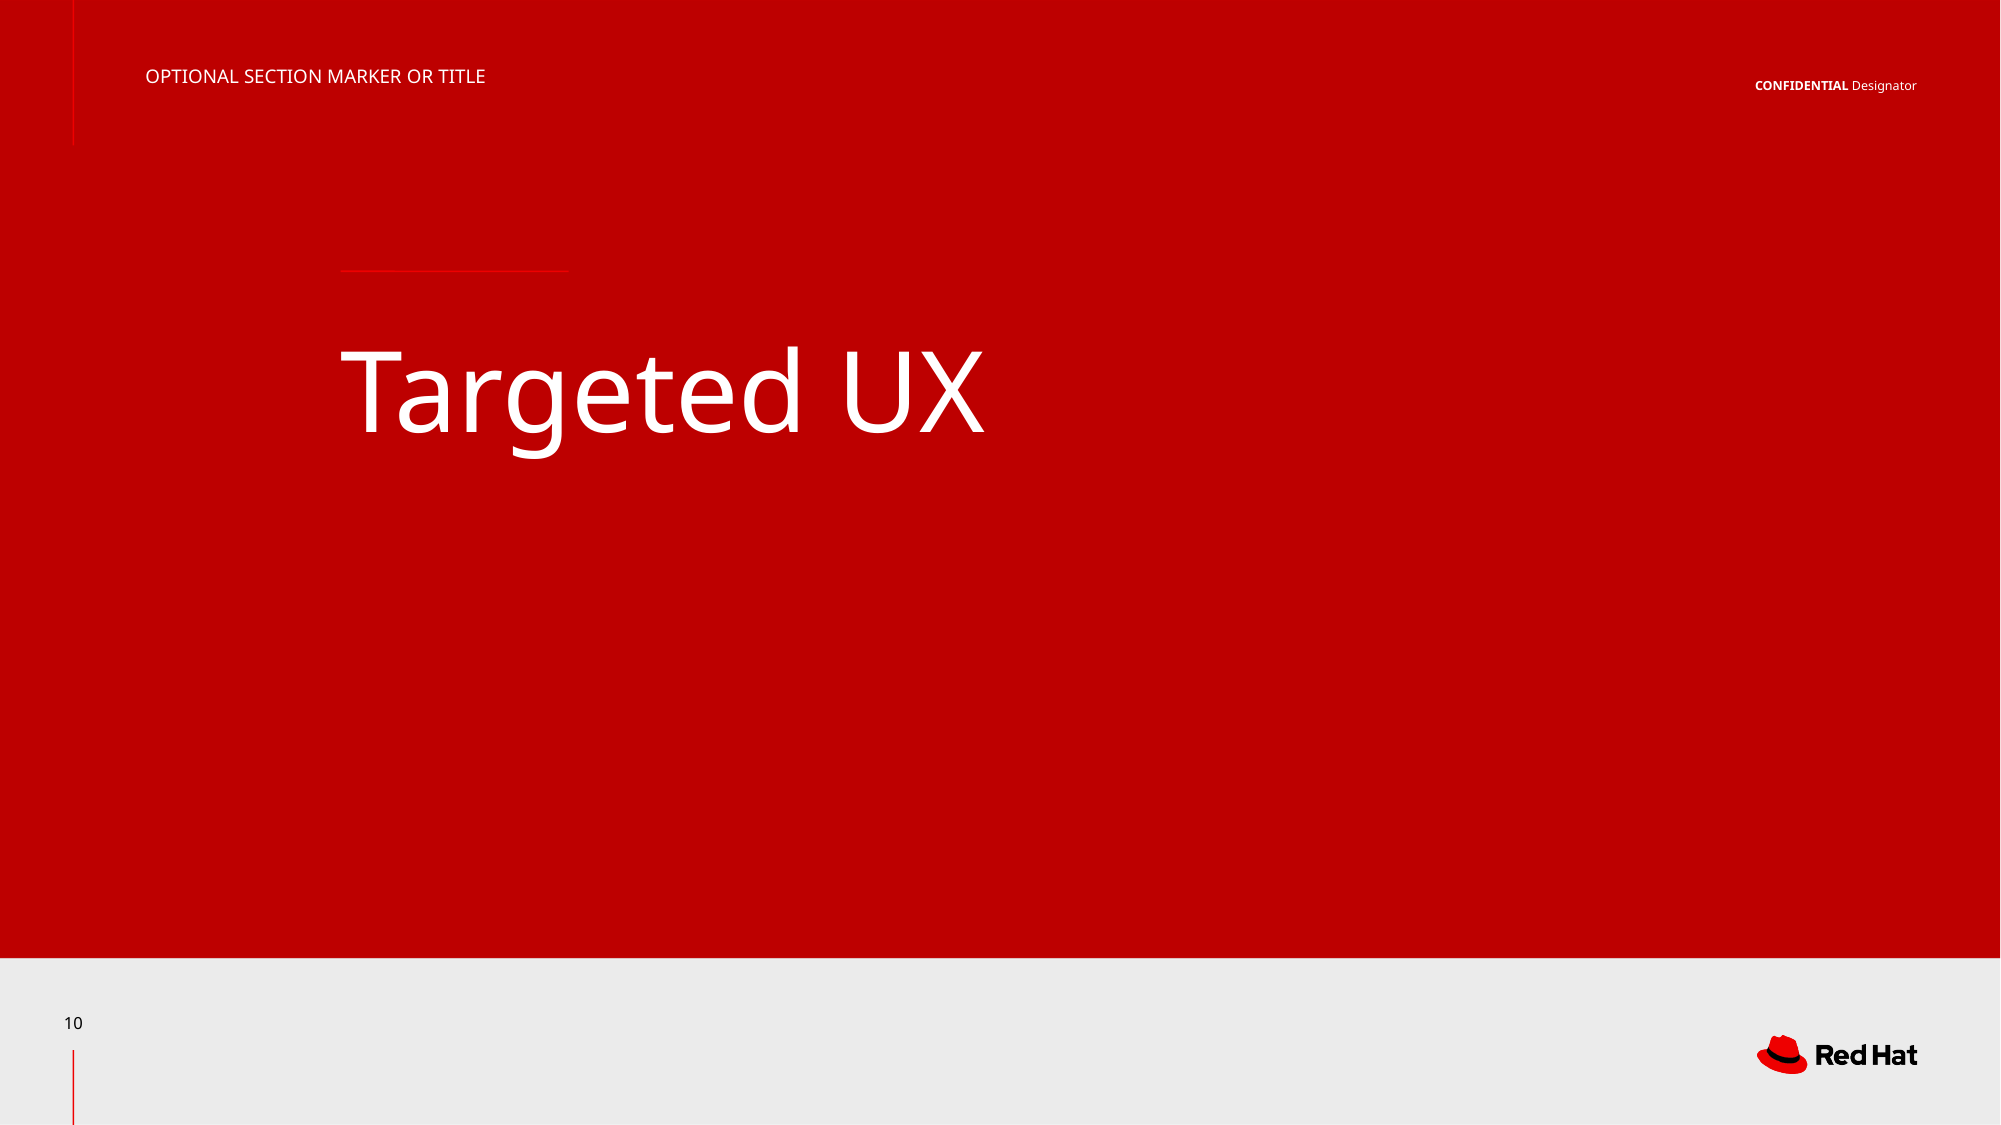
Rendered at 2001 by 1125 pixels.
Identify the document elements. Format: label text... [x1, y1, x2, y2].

slide_number <number> [13, 1012, 134, 1036]
title Targeted UX [340, 308, 1652, 813]
subtitle OPTIONAL SECTION MARKER OR TITLE [73, 9, 919, 143]
picture [0, 0, 2001, 1125]
